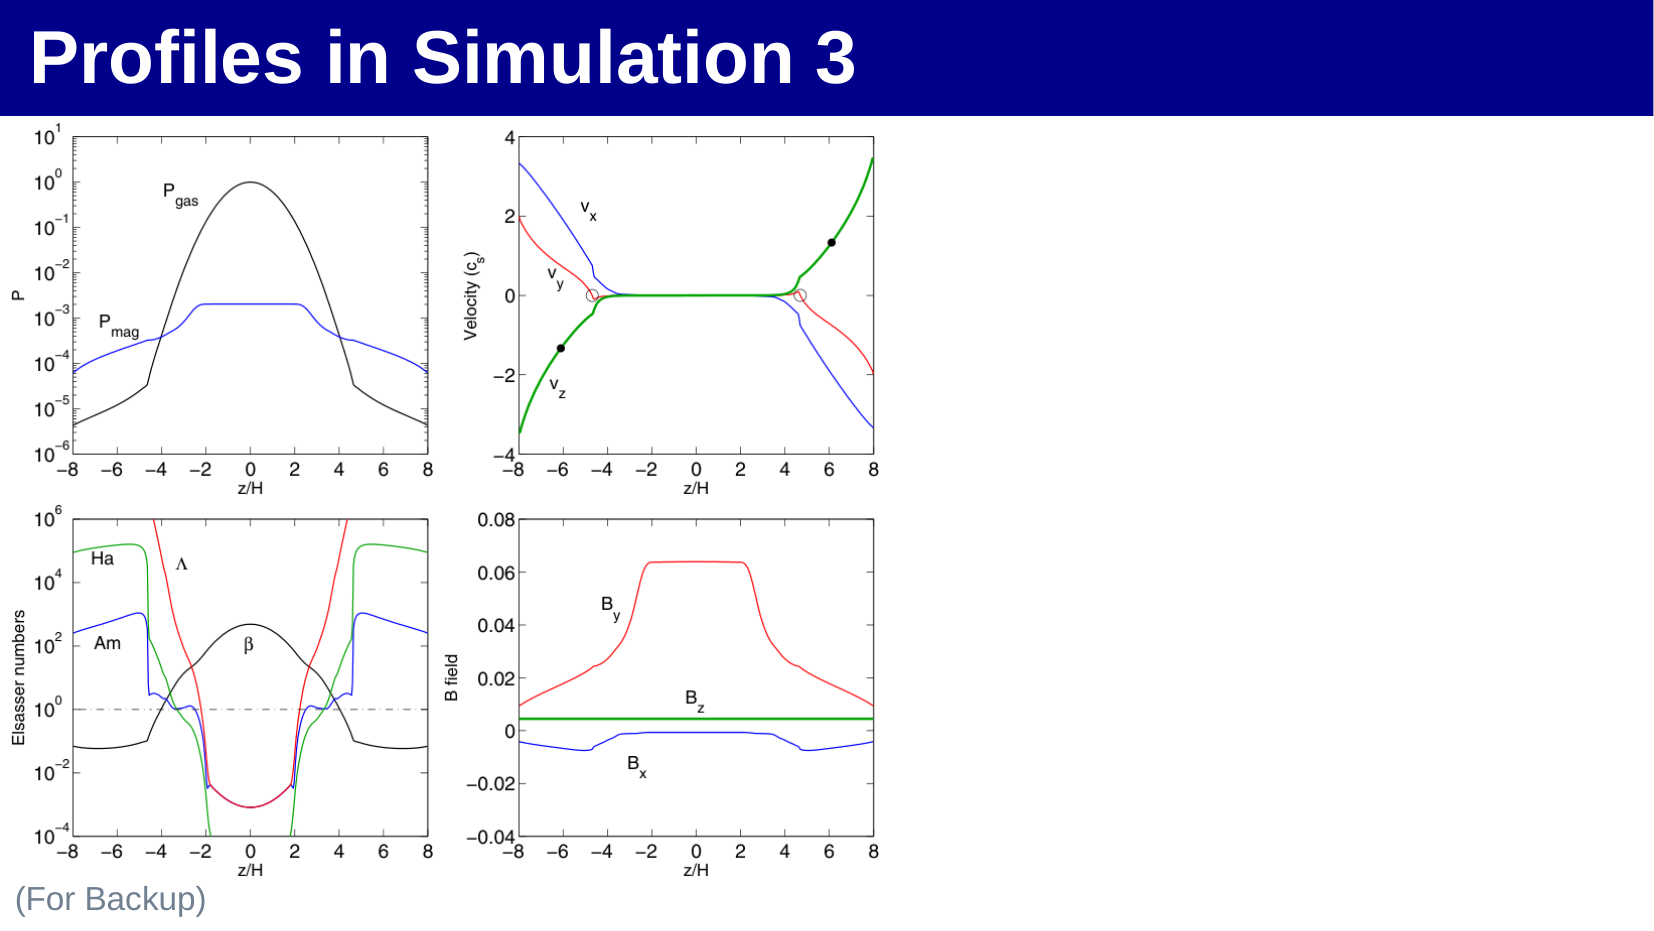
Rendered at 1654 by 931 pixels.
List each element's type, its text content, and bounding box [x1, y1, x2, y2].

text_box Profiles in Simulation 3 [0, 0, 1654, 116]
picture [0, 118, 886, 883]
